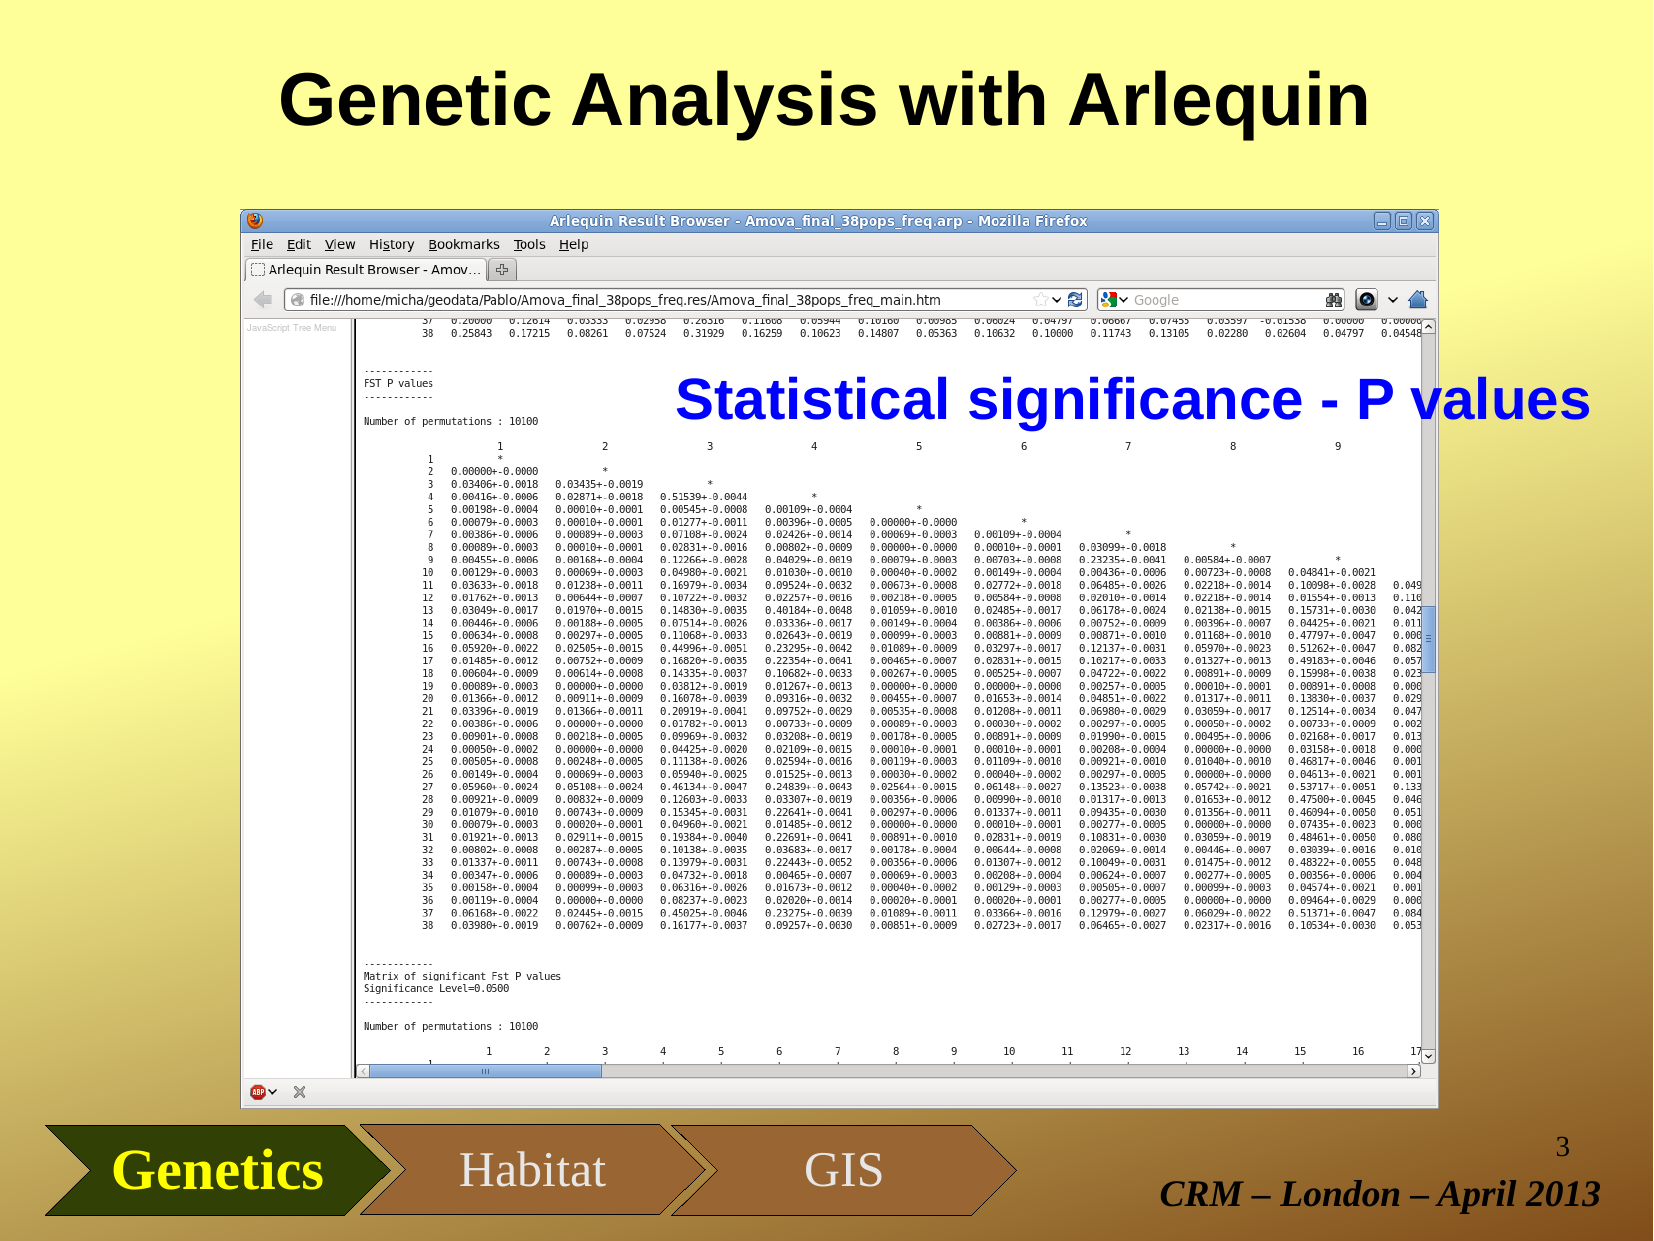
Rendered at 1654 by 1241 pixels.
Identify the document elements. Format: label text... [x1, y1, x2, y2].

text_box Statistical significance - P values [660, 359, 1608, 439]
title Genetic Analysis with Arlequin [60, 49, 1591, 151]
picture [240, 209, 1439, 1109]
